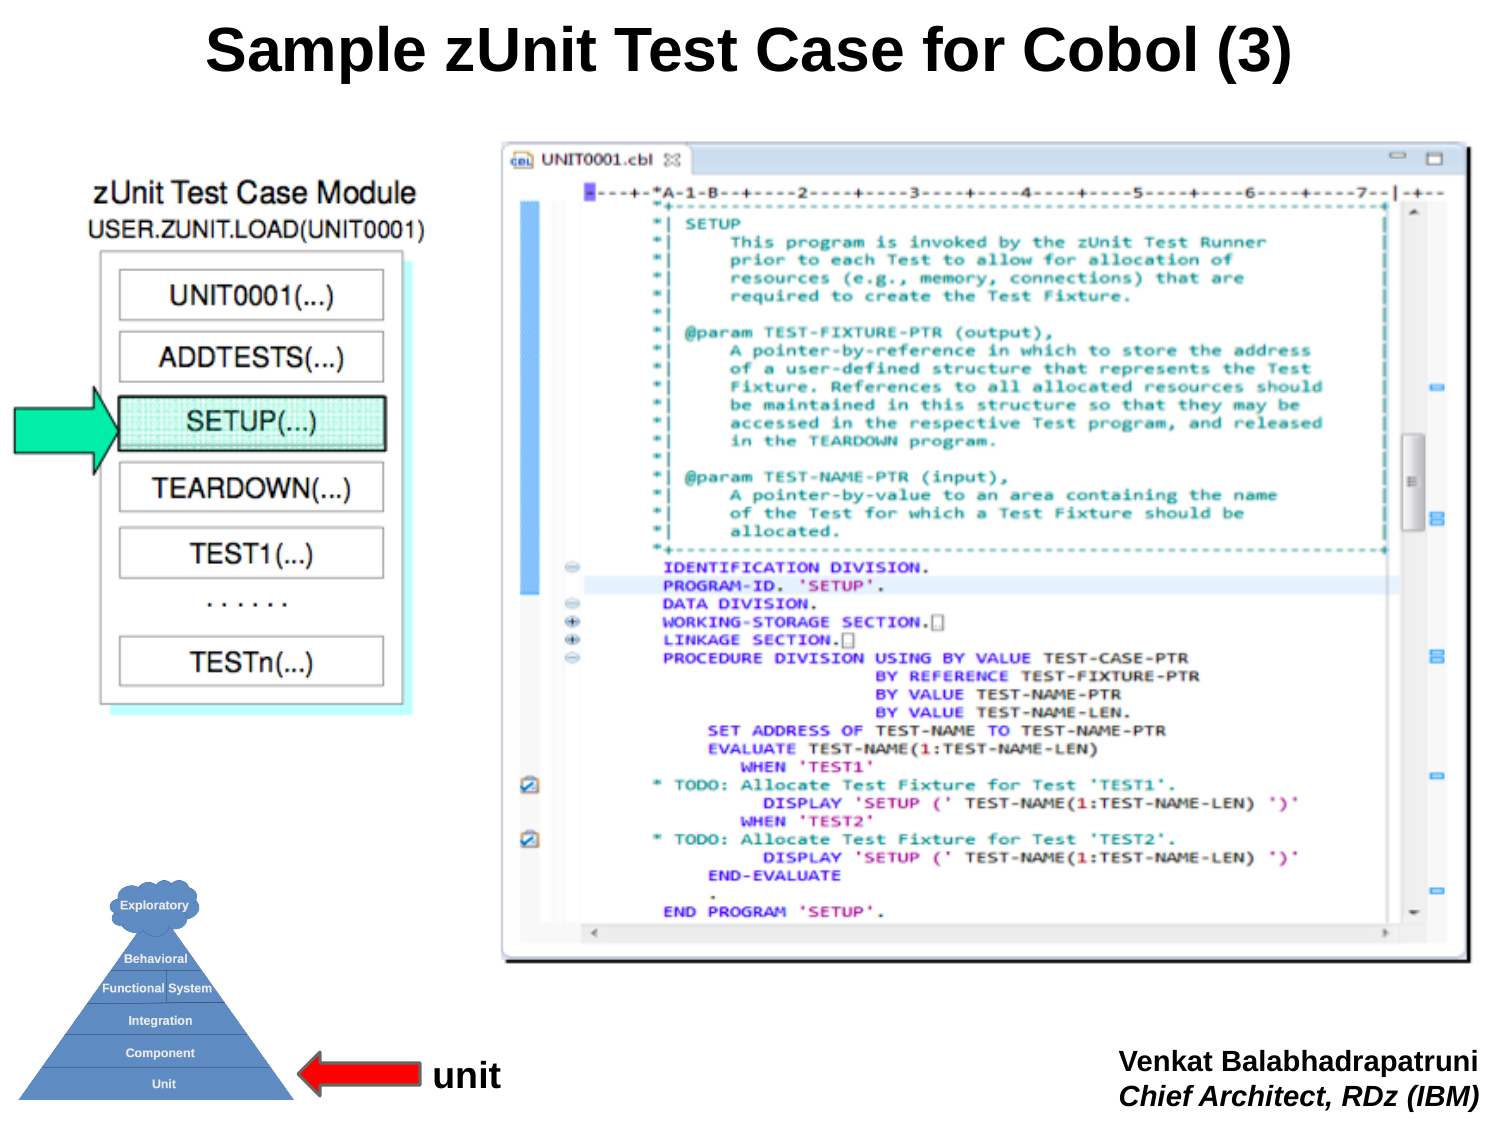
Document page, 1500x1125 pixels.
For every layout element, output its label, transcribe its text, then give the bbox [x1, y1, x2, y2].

text_box [297, 1052, 417, 1096]
text_box Sample zUnit Test Case for Cobol (3) [0, 0, 1500, 104]
text_box Venkat Balabhadrapatruni Chief Architect, RDz (IBM) [1103, 1027, 1500, 1123]
text_box unit [417, 1035, 552, 1103]
picture [4, 128, 1481, 1100]
